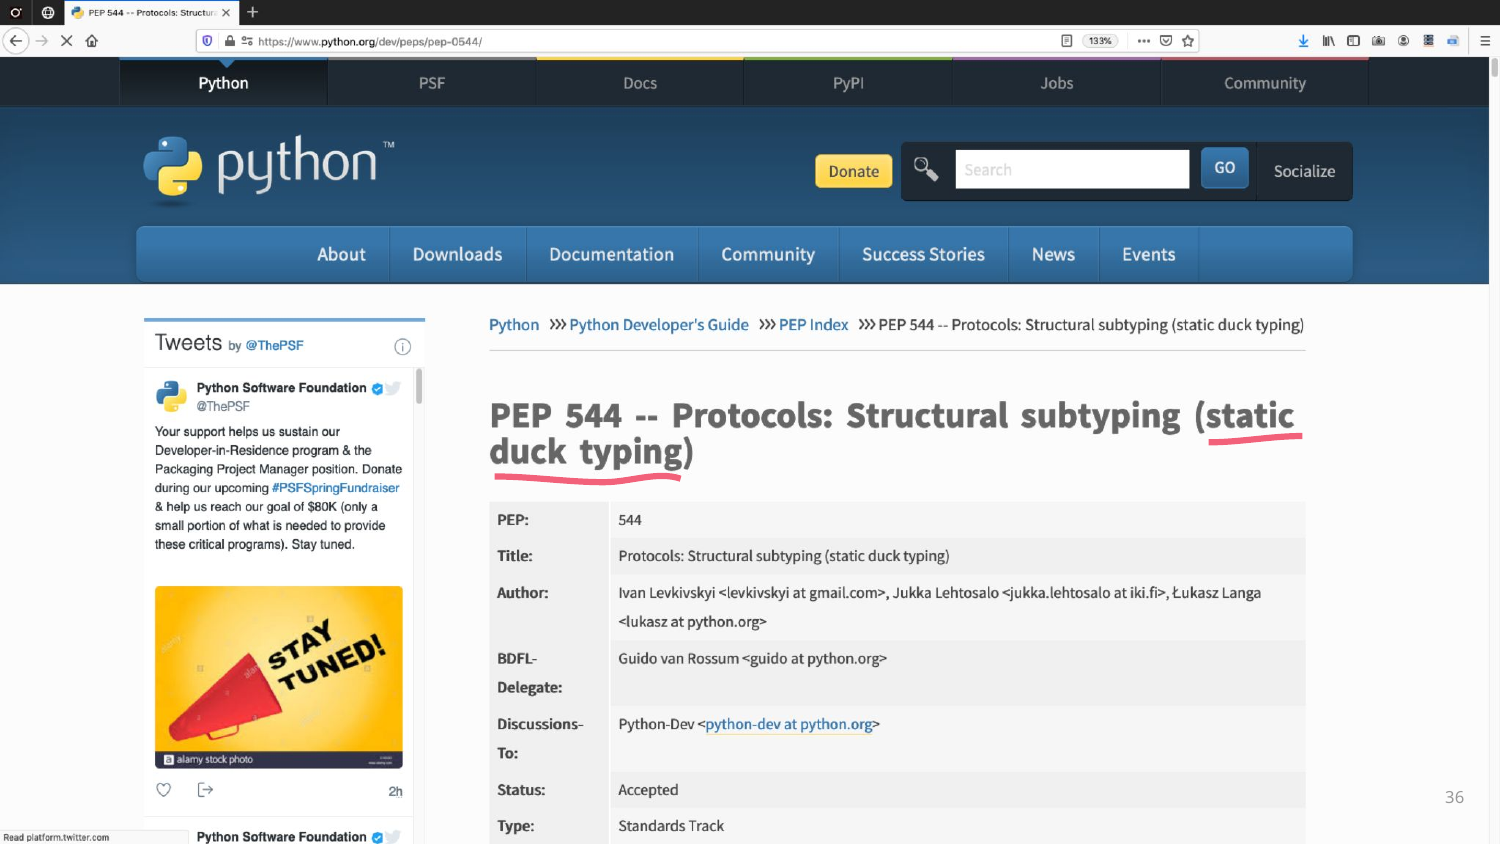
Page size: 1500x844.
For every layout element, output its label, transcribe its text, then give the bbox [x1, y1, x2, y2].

text_box 36 [1445, 785, 1465, 809]
picture [0, 0, 1500, 844]
